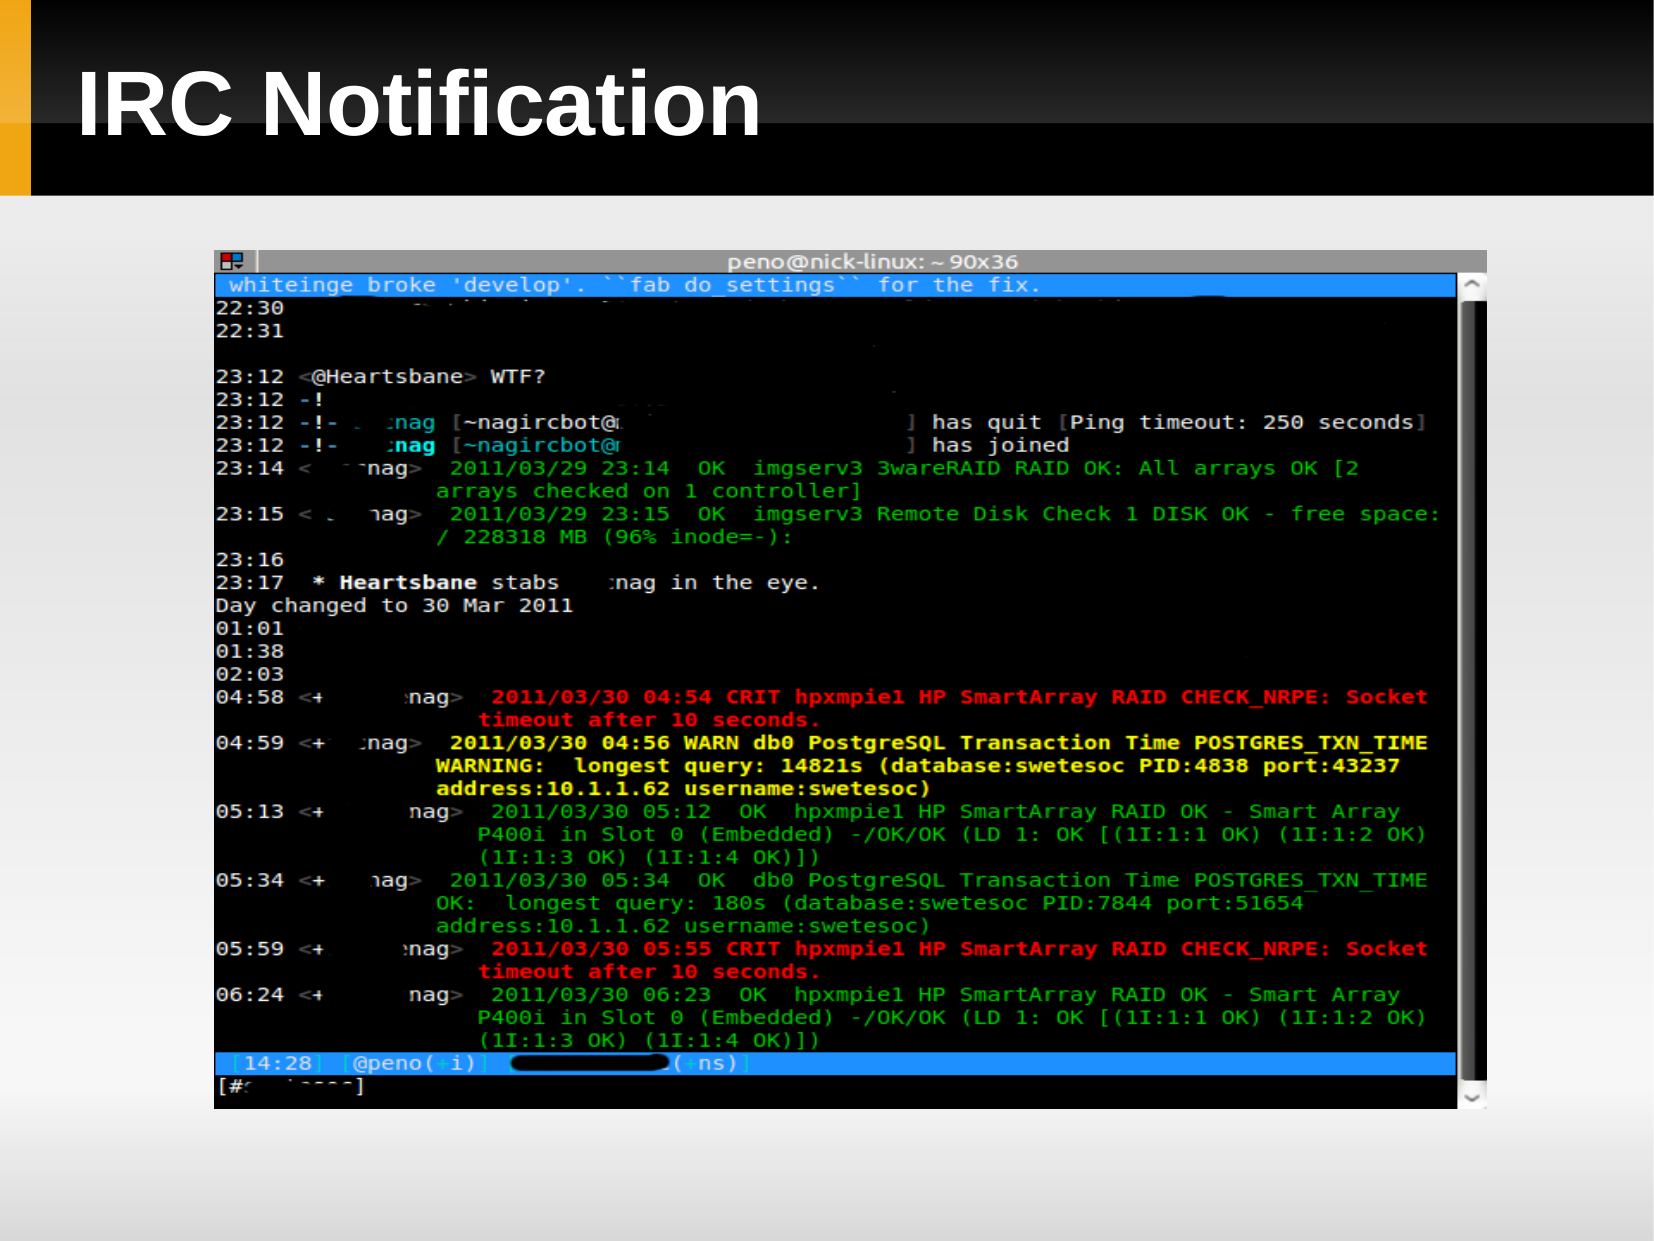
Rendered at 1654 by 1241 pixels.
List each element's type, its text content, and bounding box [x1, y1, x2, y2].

title IRC Notification [76, 0, 1565, 208]
picture [0, 0, 1654, 1241]
